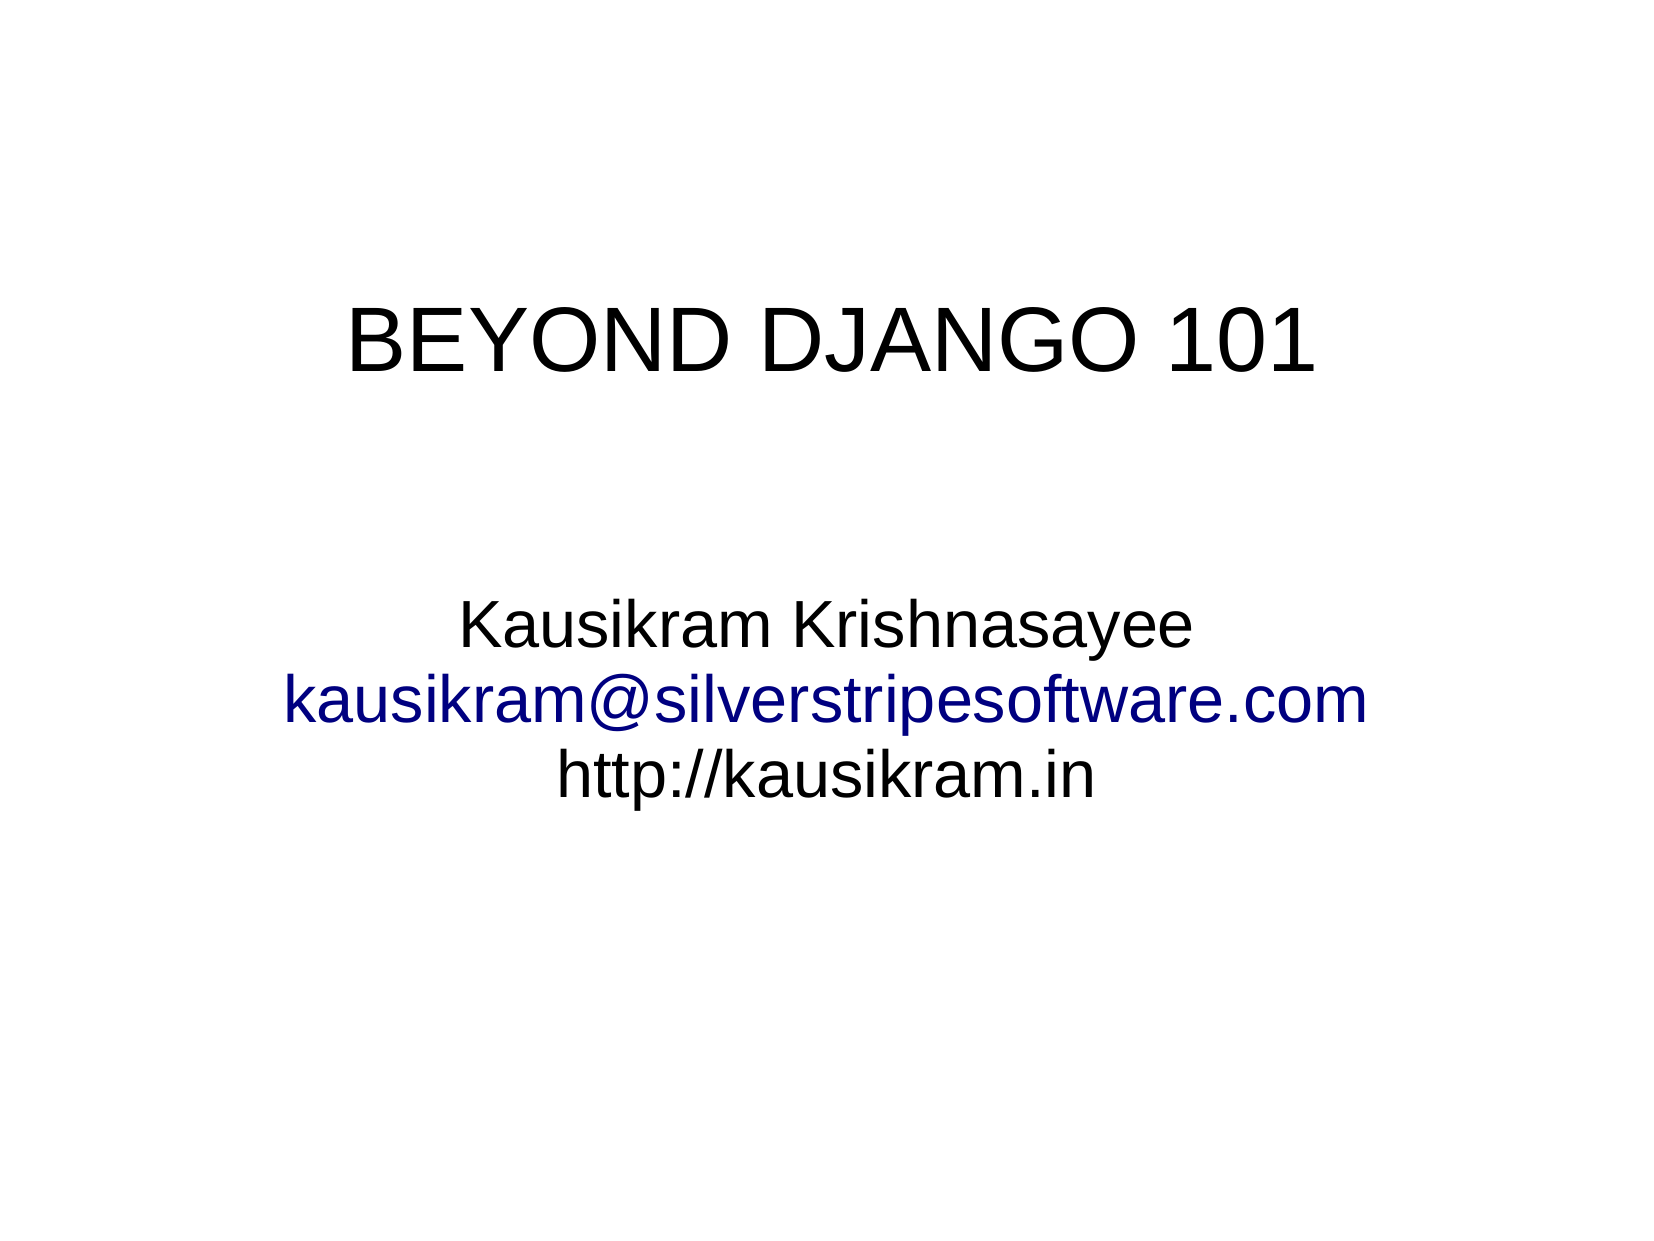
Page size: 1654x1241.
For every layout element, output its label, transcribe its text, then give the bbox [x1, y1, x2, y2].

subtitle Kausikram Krishnasayee kausikram@silverstripesoftware.com http://kausikram.in [82, 290, 1571, 1109]
title BEYOND DJANGO 101 [88, 236, 1577, 444]
